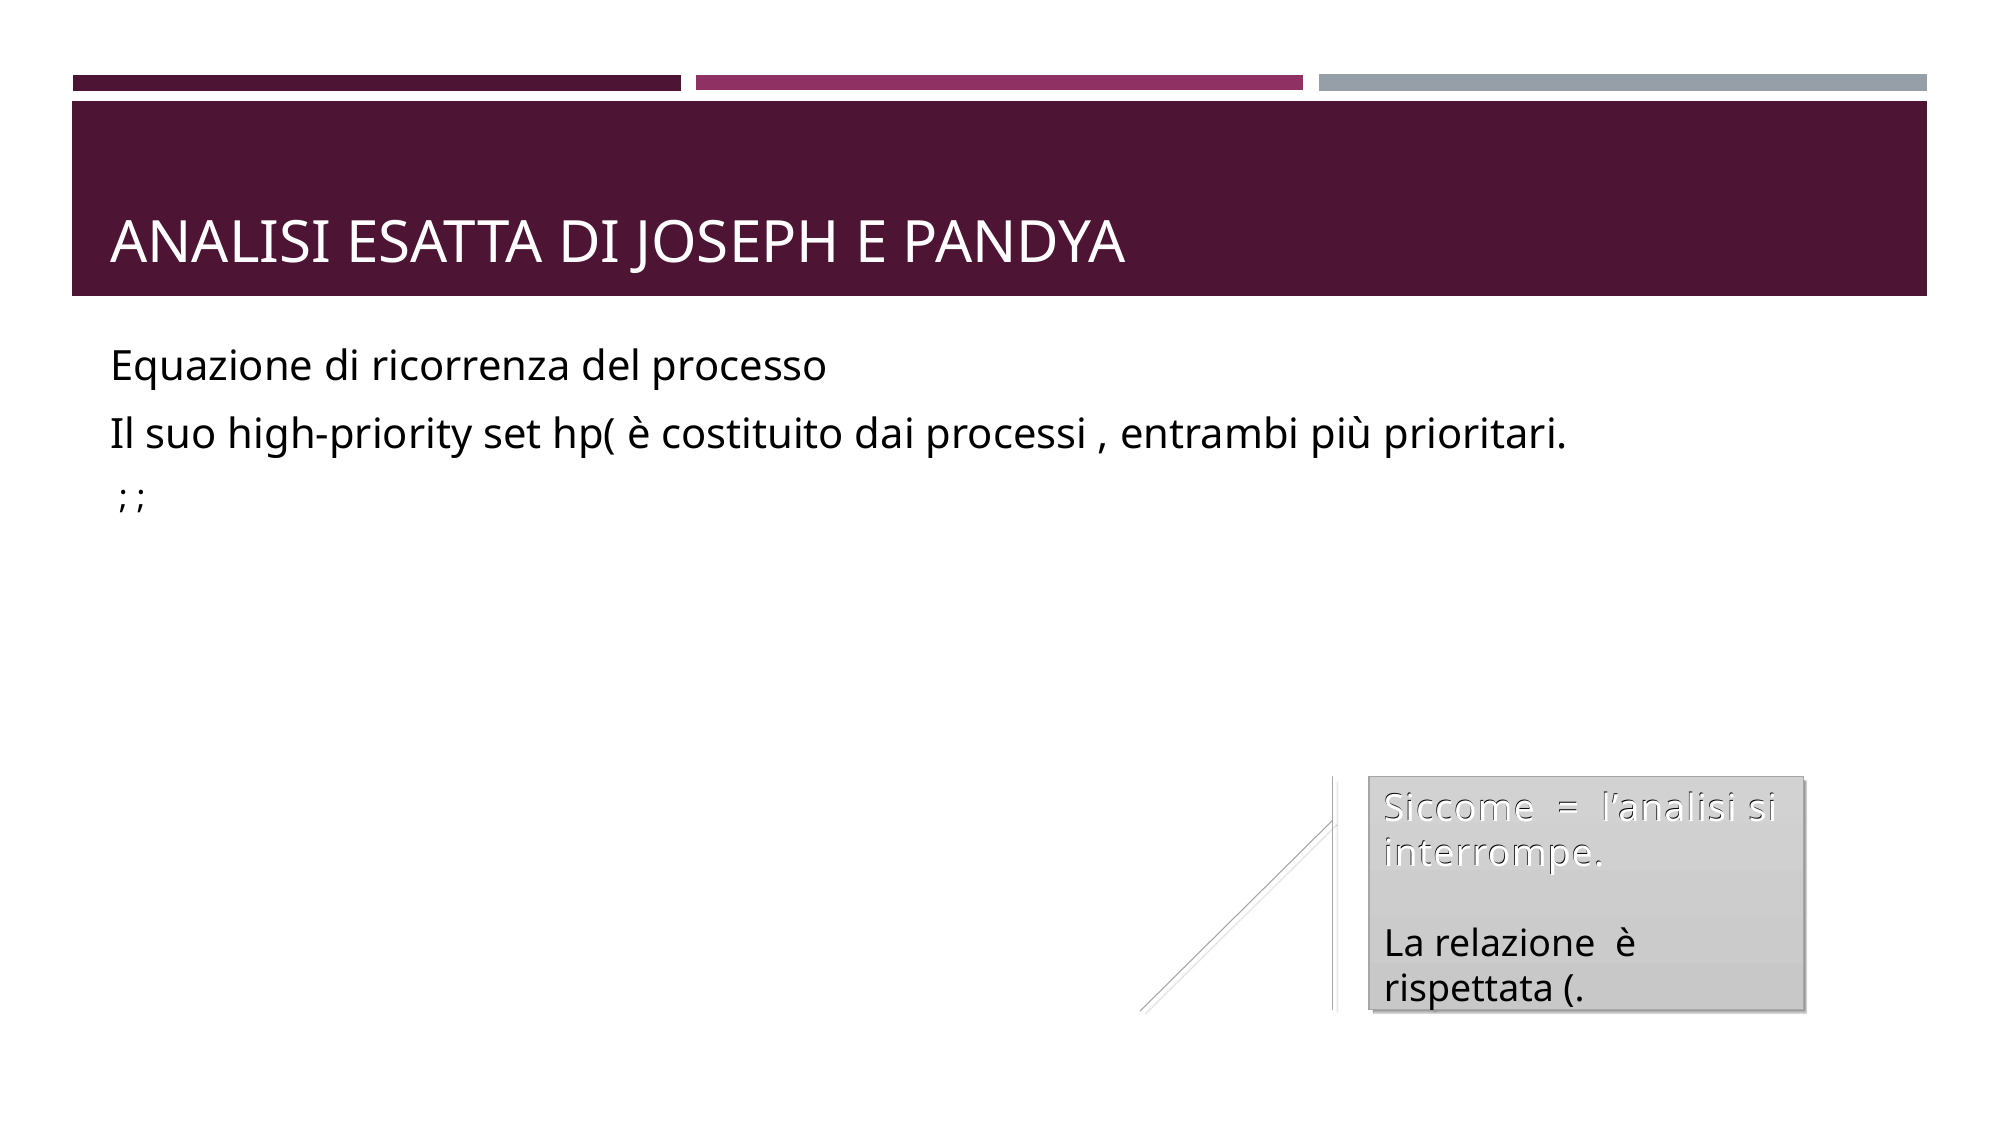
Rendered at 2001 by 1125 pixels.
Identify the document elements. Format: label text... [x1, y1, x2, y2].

title Analisi esatta di joseph e pandya [95, 115, 1905, 282]
text_box Siccome = l’analisi si interrompe. La relazione è rispettata (. [1369, 776, 1804, 1010]
text_box Equazione di ricorrenza del processo Il suo high-priority set hp( è costituito dai processi , entrambi più prioritari. ; ; [95, 329, 1905, 1105]
